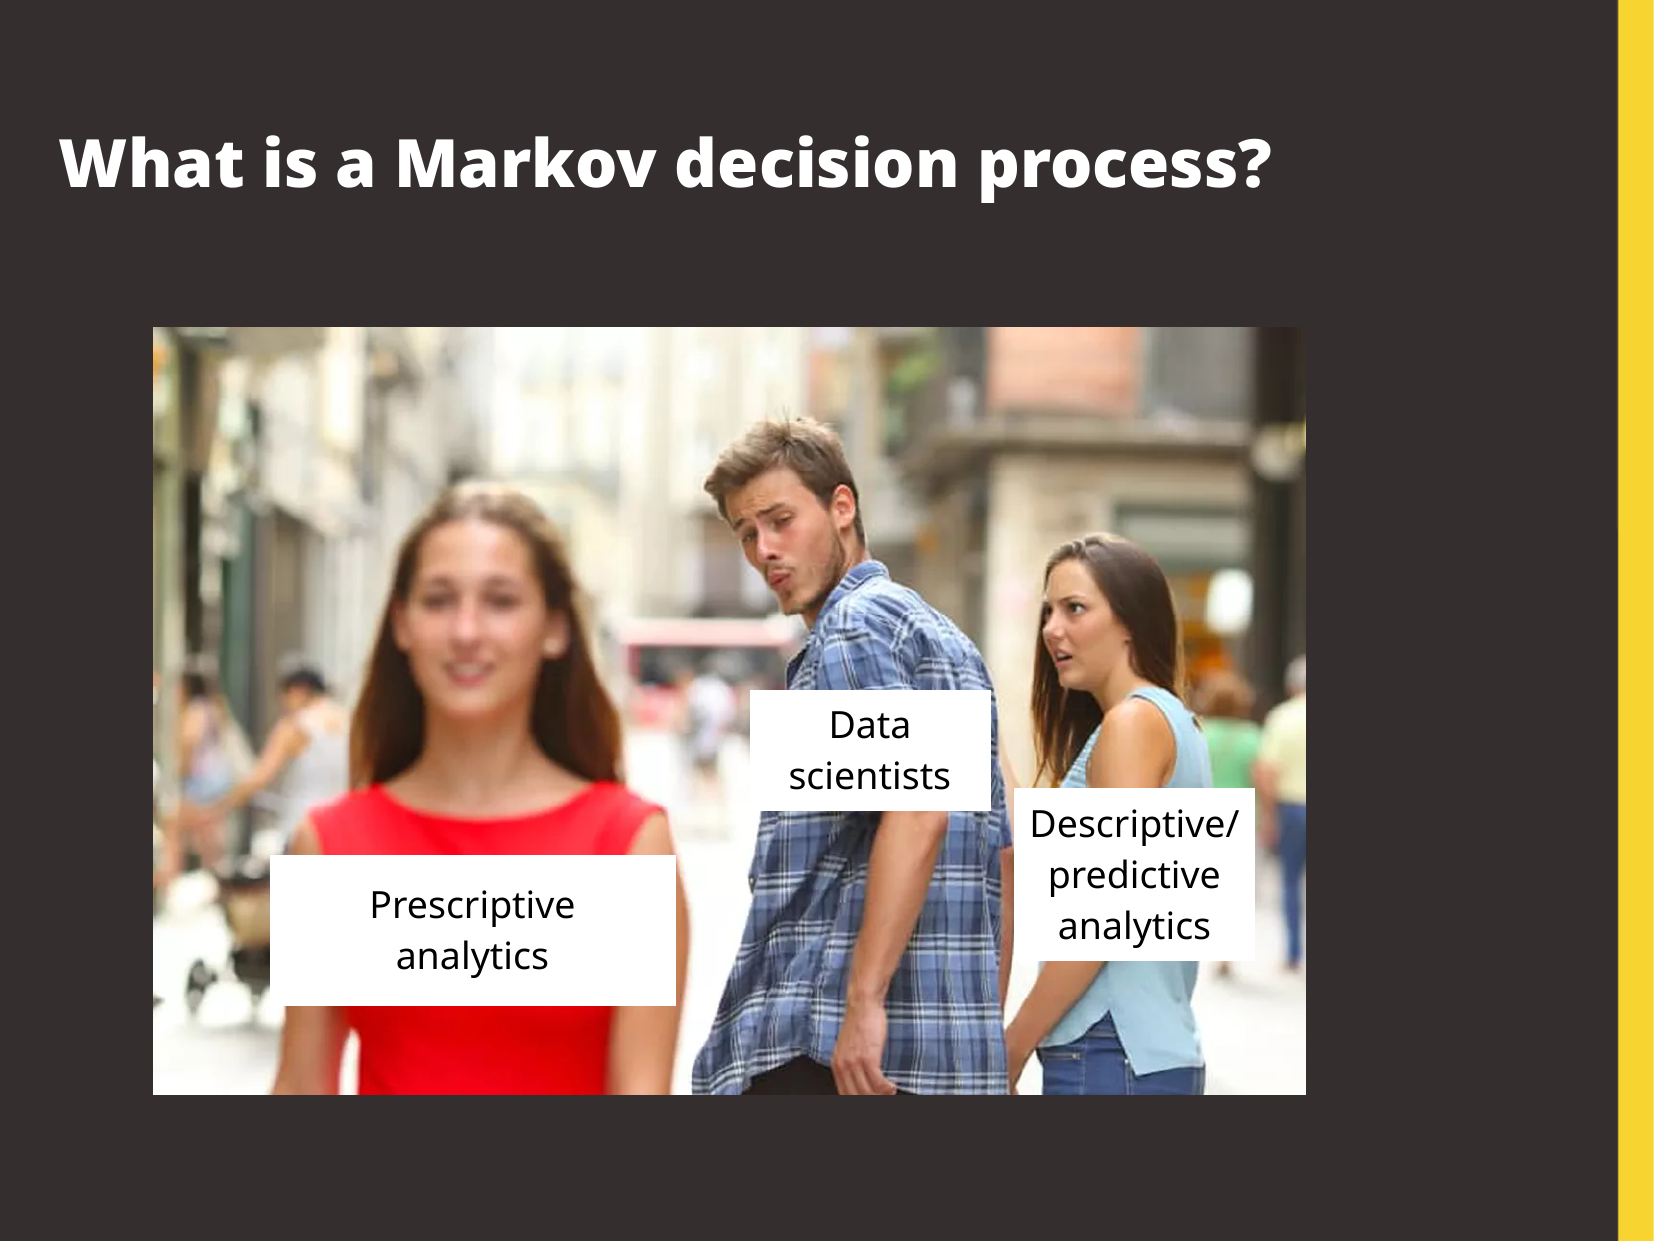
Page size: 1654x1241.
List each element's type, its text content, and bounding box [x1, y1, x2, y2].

text_box Descriptive/ predictive analytics [1014, 788, 1255, 961]
text_box Data scientists [750, 690, 991, 811]
picture [0, 0, 1654, 1241]
title What is a Markov decision process? [59, 59, 1595, 207]
text_box Prescriptive analytics [270, 855, 676, 1006]
